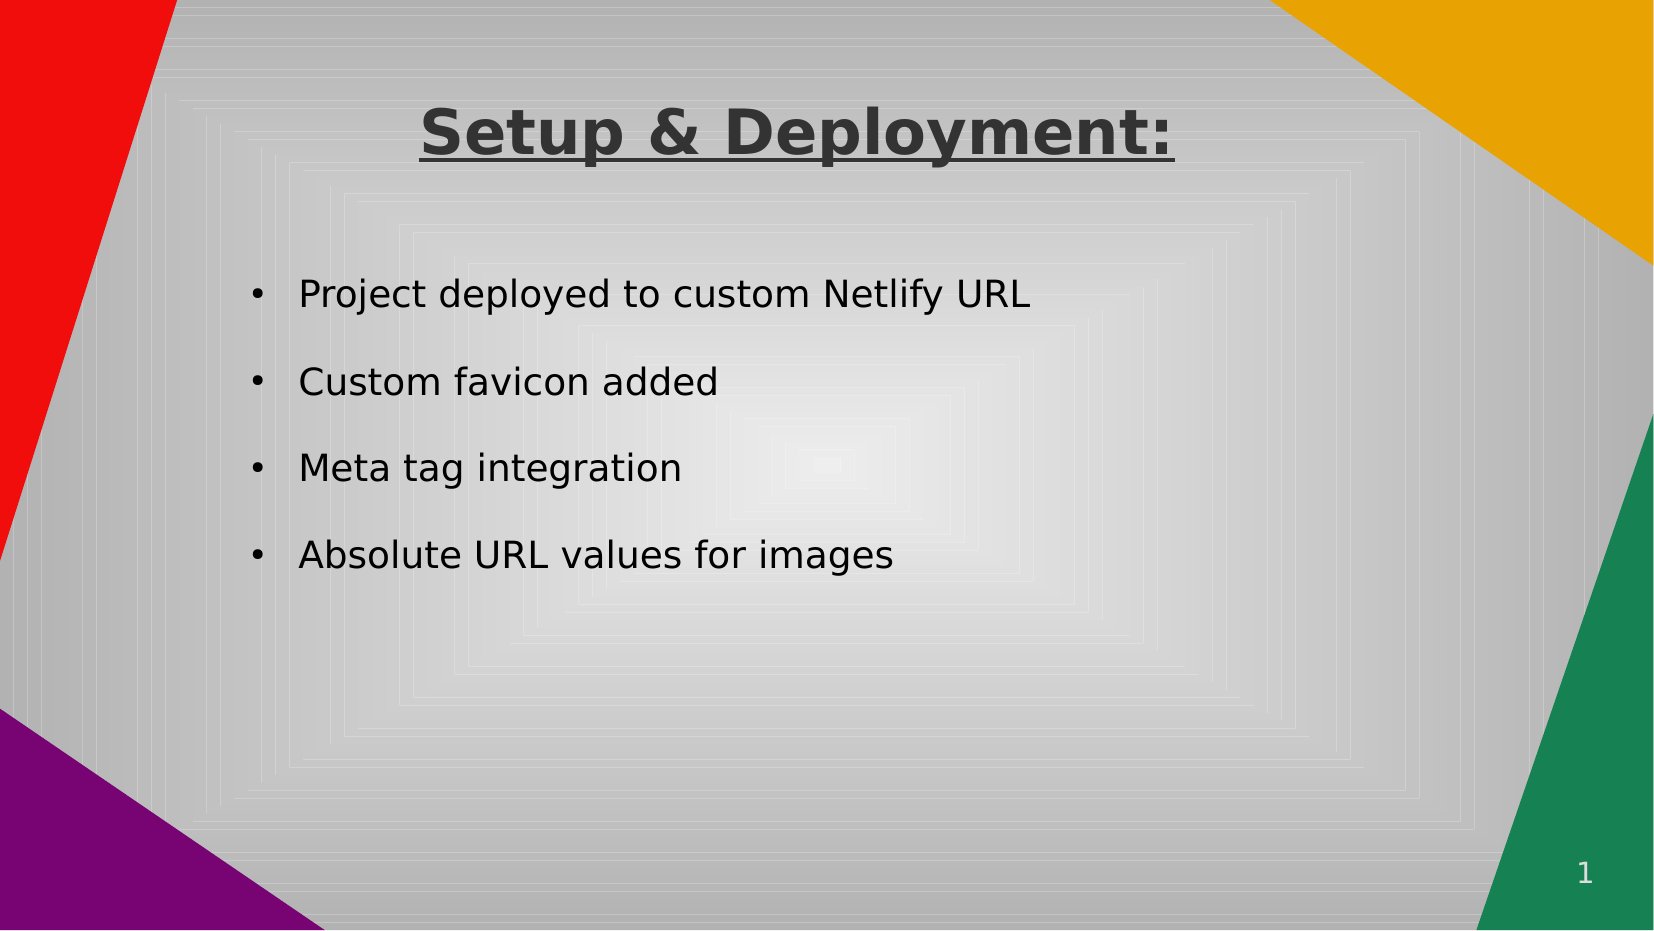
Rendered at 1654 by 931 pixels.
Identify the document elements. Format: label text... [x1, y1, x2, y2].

title Setup & Deployment: [88, 59, 1506, 207]
text_box Project deployed to custom Netlify URL Custom favicon added Meta tag integration Absolute URL values for images [236, 265, 1388, 621]
